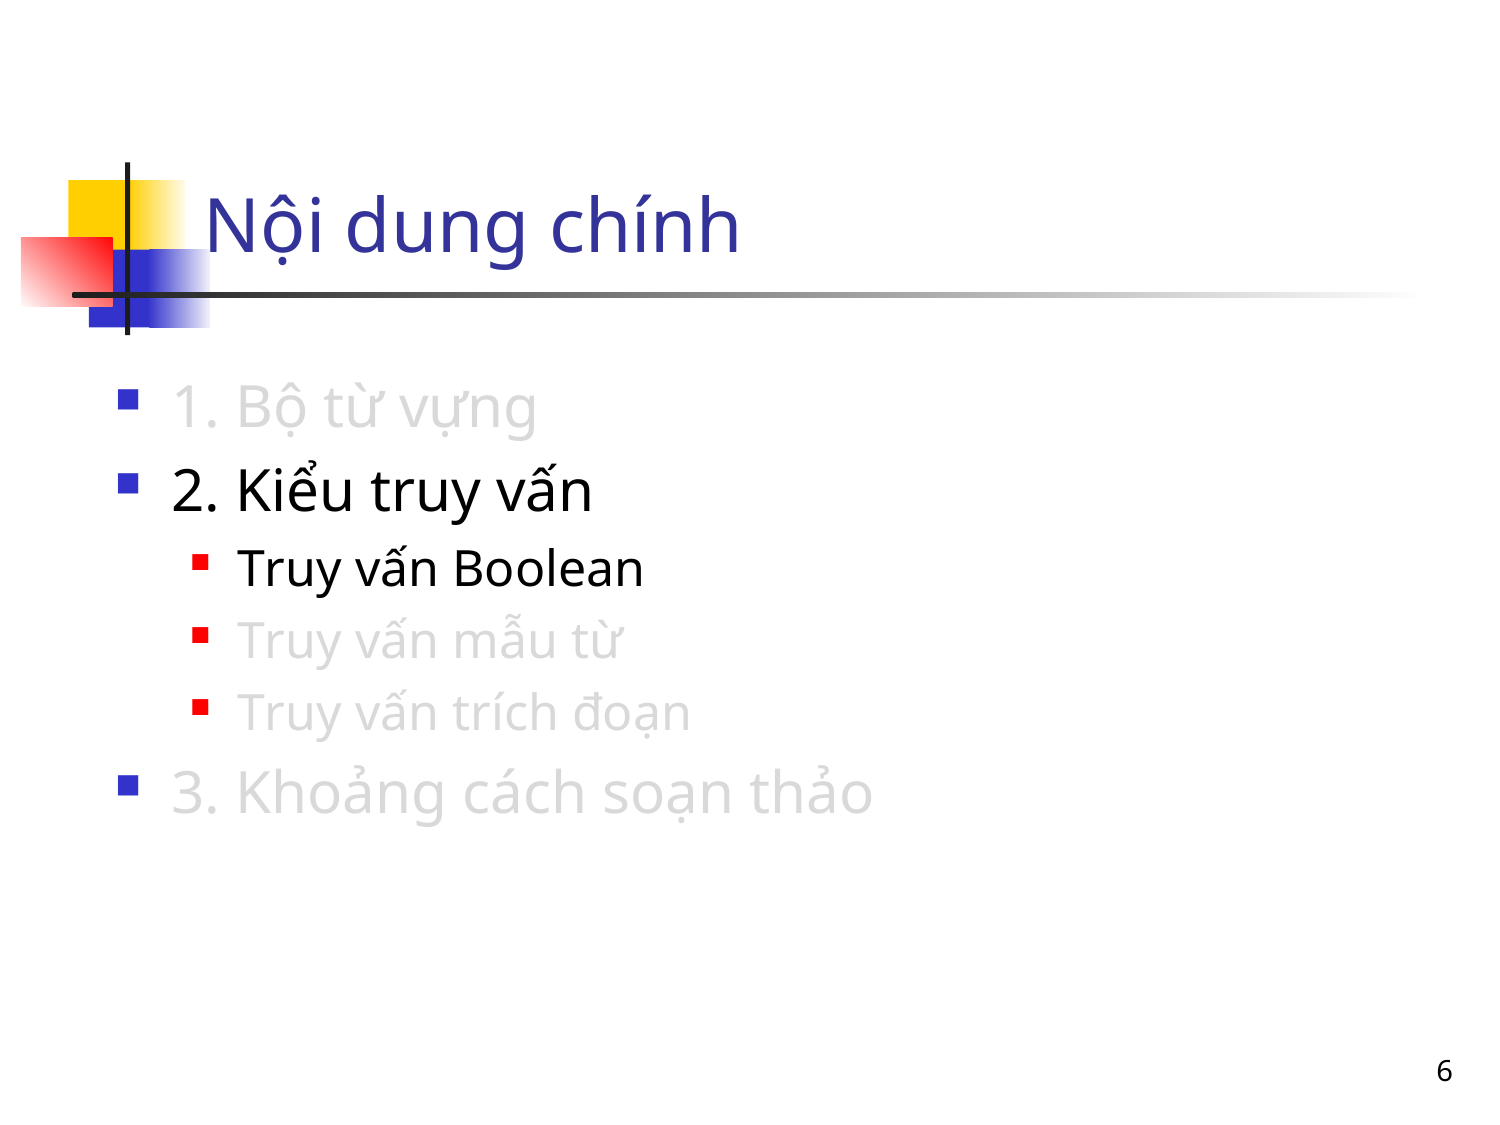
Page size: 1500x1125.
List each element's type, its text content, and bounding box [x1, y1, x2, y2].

text_box <number> [1155, 1024, 1468, 1100]
title Nội dung chính [188, 35, 1468, 276]
list 1. Bộ từ vựng 2. Kiểu truy vấn Truy vấn Boolean Truy vấn mẫu từ Truy vấn trích đoạn 3. Khoảng cách soạn thảo [100, 361, 1469, 1007]
